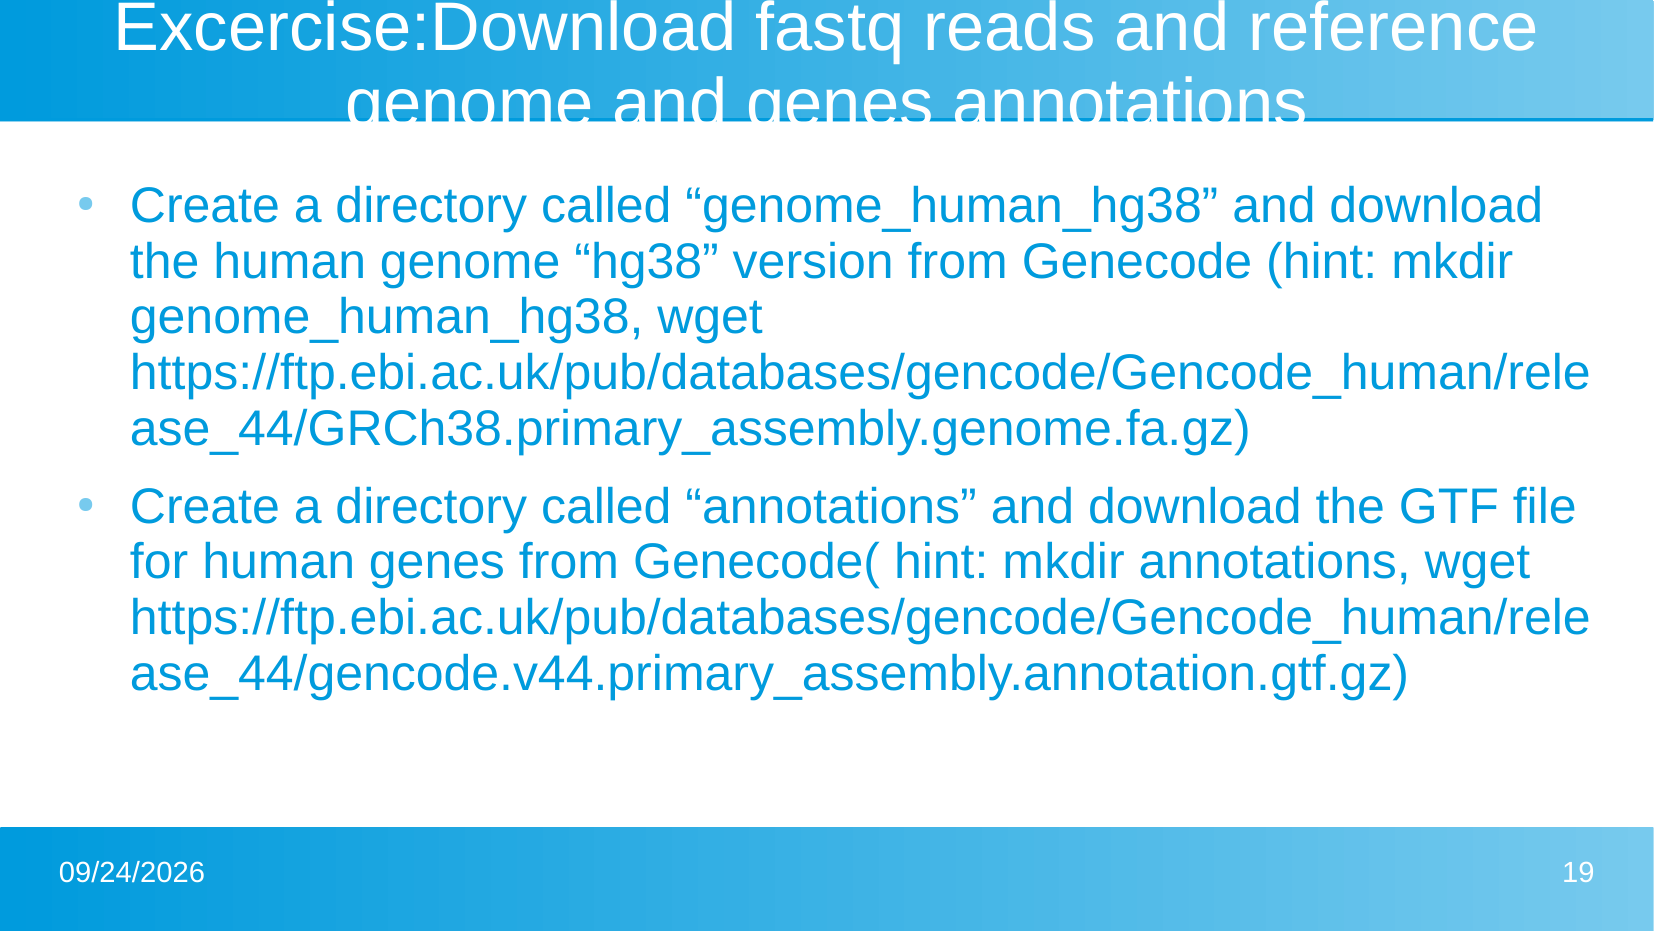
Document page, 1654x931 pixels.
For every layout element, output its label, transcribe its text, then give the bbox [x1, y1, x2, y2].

list Create a directory called “genome_human_hg38” and download the human genome “hg38” version from Genecode (hint: mkdir genome_human_hg38, wget https://ftp.ebi.ac.uk/pub/databases/gencode/Gencode_human/release_44/GRCh38.primary_assembly.genome.fa.gz) Create a directory called “annotations” and download the GTF file for human genes from Genecode( hint: mkdir annotations, wget https://ftp.ebi.ac.uk/pub/databases/gencode/Gencode_human/release_44/gencode.v44.primary_assembly.annotation.gtf.gz) [59, 177, 1595, 768]
title Excercise:Download fastq reads and reference genome and genes annotations [59, 0, 1595, 142]
